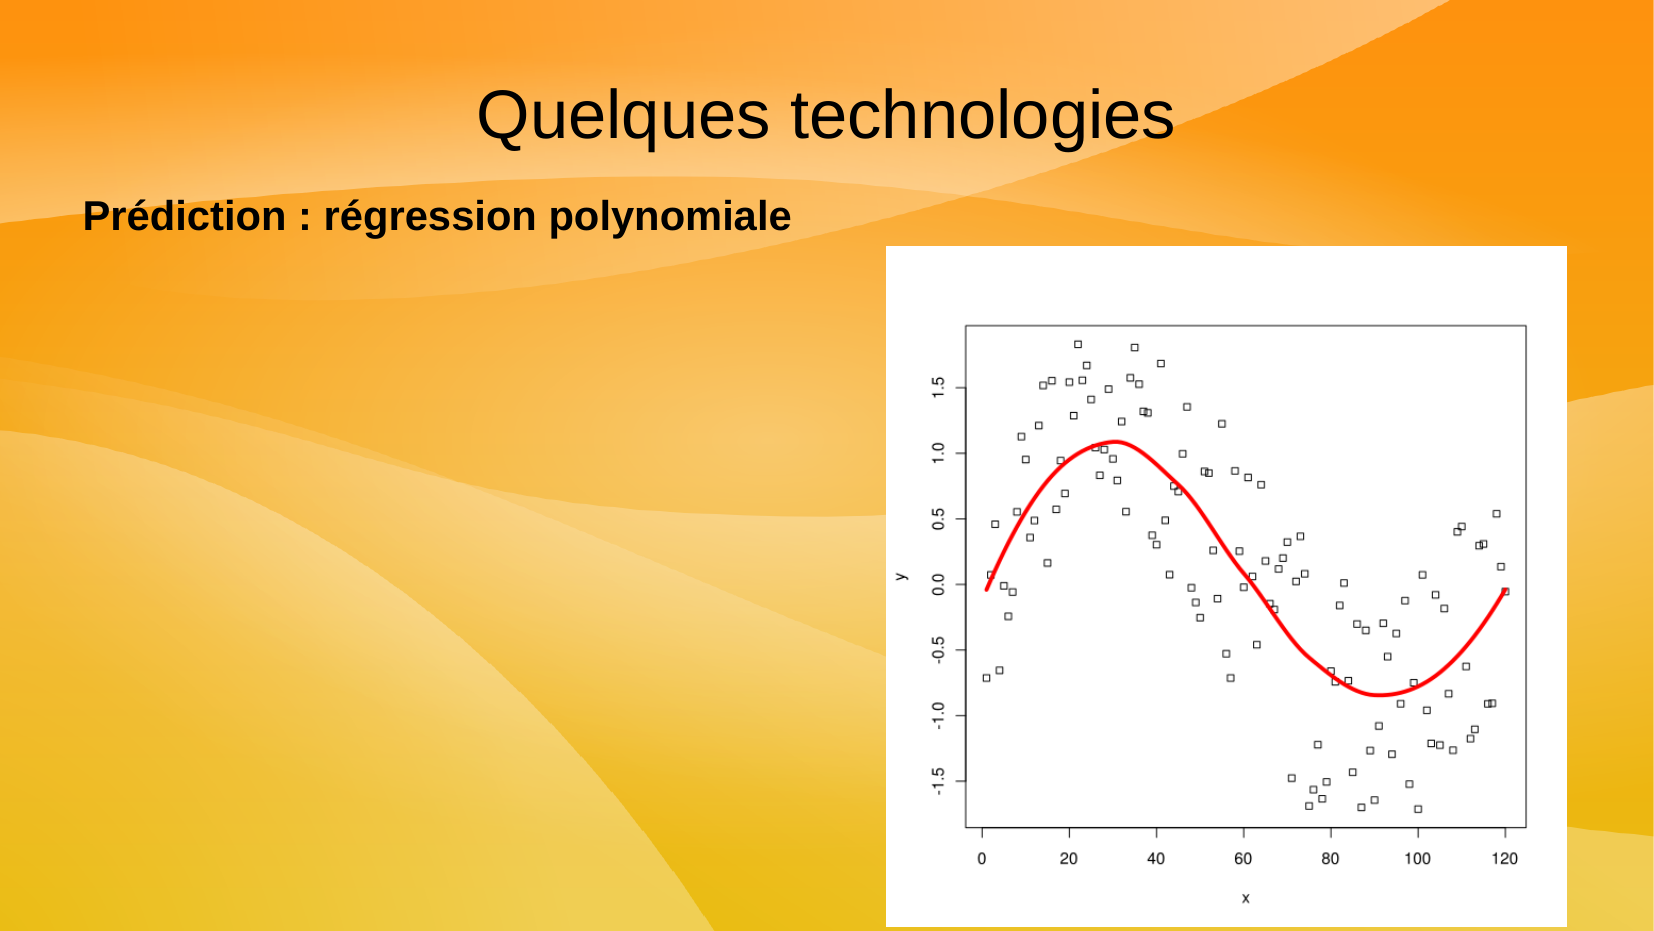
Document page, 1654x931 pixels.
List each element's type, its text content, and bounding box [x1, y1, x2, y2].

list Prédiction : régression polynomiale [82, 192, 1571, 240]
title Quelques technologies [82, 37, 1571, 192]
picture [0, 0, 1654, 931]
